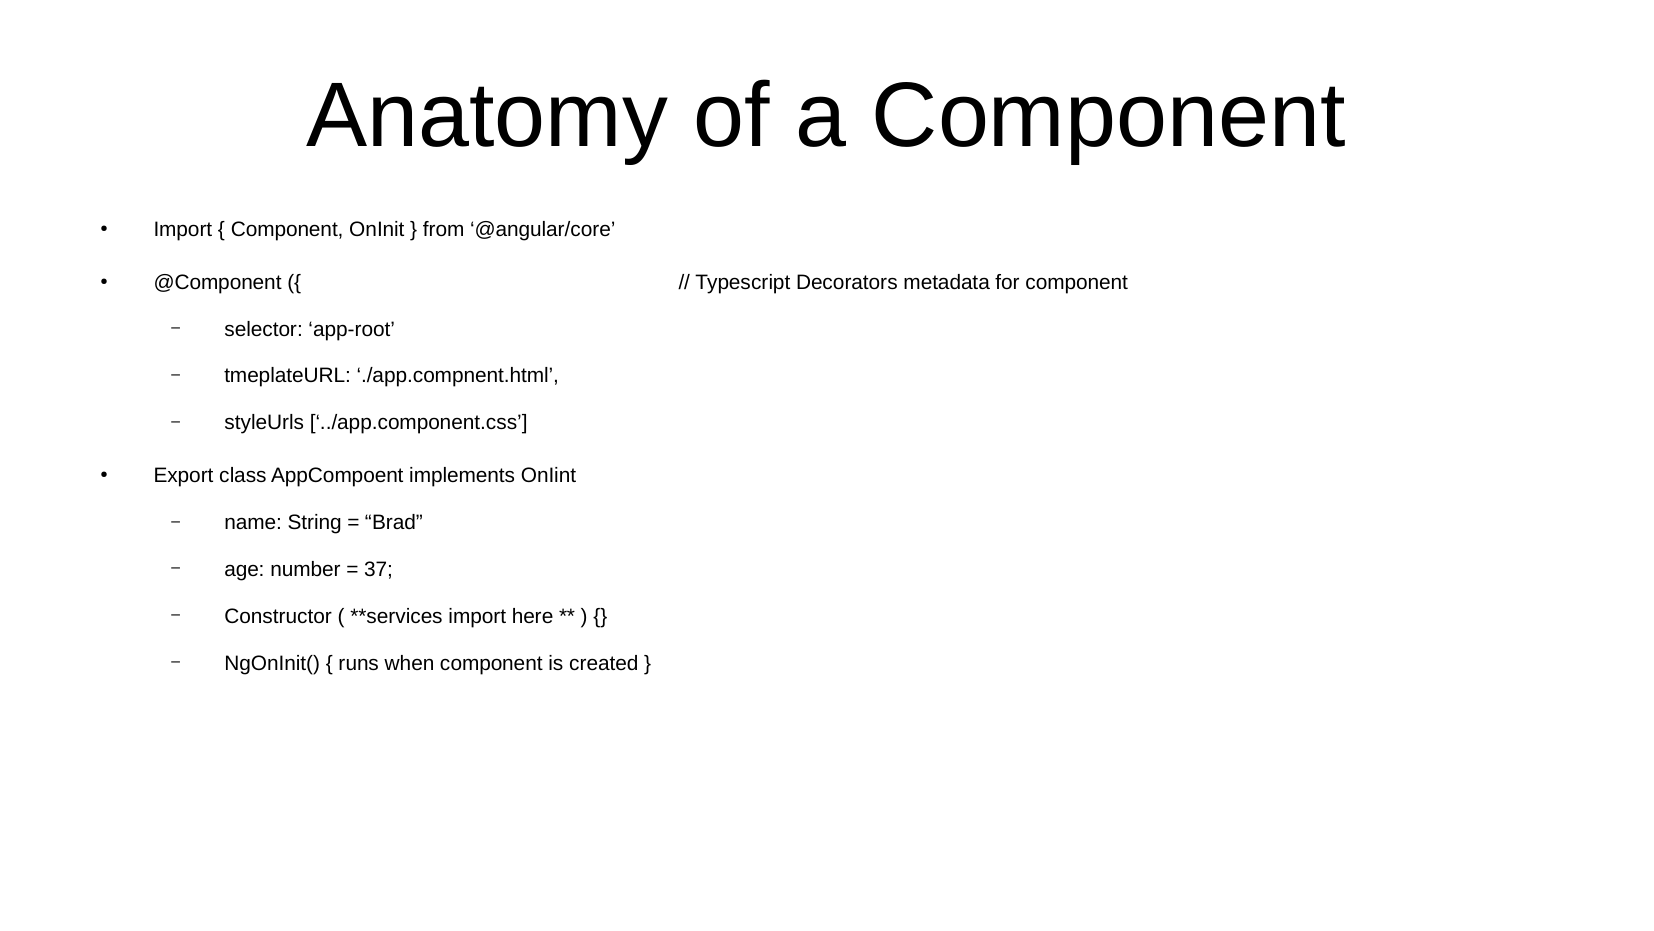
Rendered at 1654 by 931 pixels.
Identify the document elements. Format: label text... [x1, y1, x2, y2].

title Anatomy of a Component [82, 37, 1571, 193]
list Import { Component, OnInit } from ‘@angular/core’ @Component ({ // Typescript Decorators metadata for component selector: ‘app-root’ tmeplateURL: ‘./app.compnent.html’, styleUrls [‘../app.component.css’] Export class AppCompoent implements OnIint name: String = “Brad” age: number = 37; Constructor ( **services import here ** ) {} NgOnInit() { runs when component is created } [82, 217, 1571, 931]
